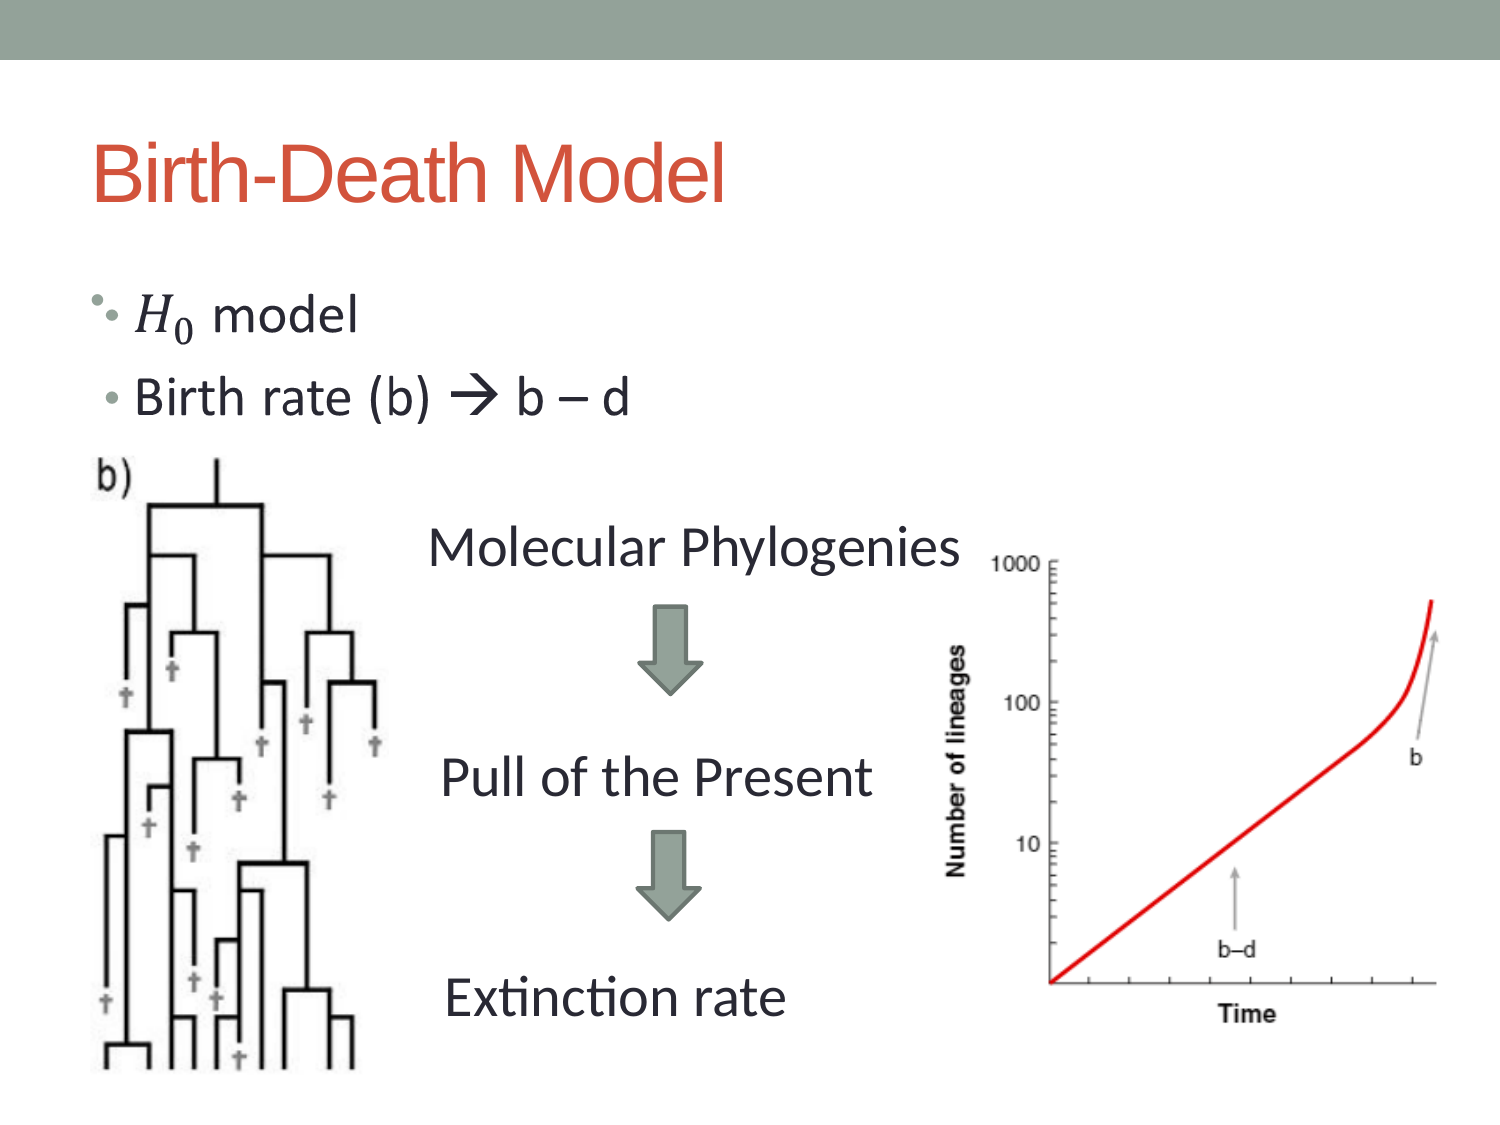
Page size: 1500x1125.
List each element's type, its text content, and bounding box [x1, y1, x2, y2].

title Birth-Death Model [75, 87, 1425, 250]
text_box Pull of the Present [424, 731, 1025, 832]
list [75, 262, 1450, 636]
picture [75, 431, 389, 1096]
picture [922, 540, 1465, 1046]
text_box [639, 606, 702, 695]
text_box Extinction rate [429, 950, 1030, 1051]
text_box Molecular Phylogenies [412, 500, 1013, 601]
text_box [637, 831, 700, 920]
